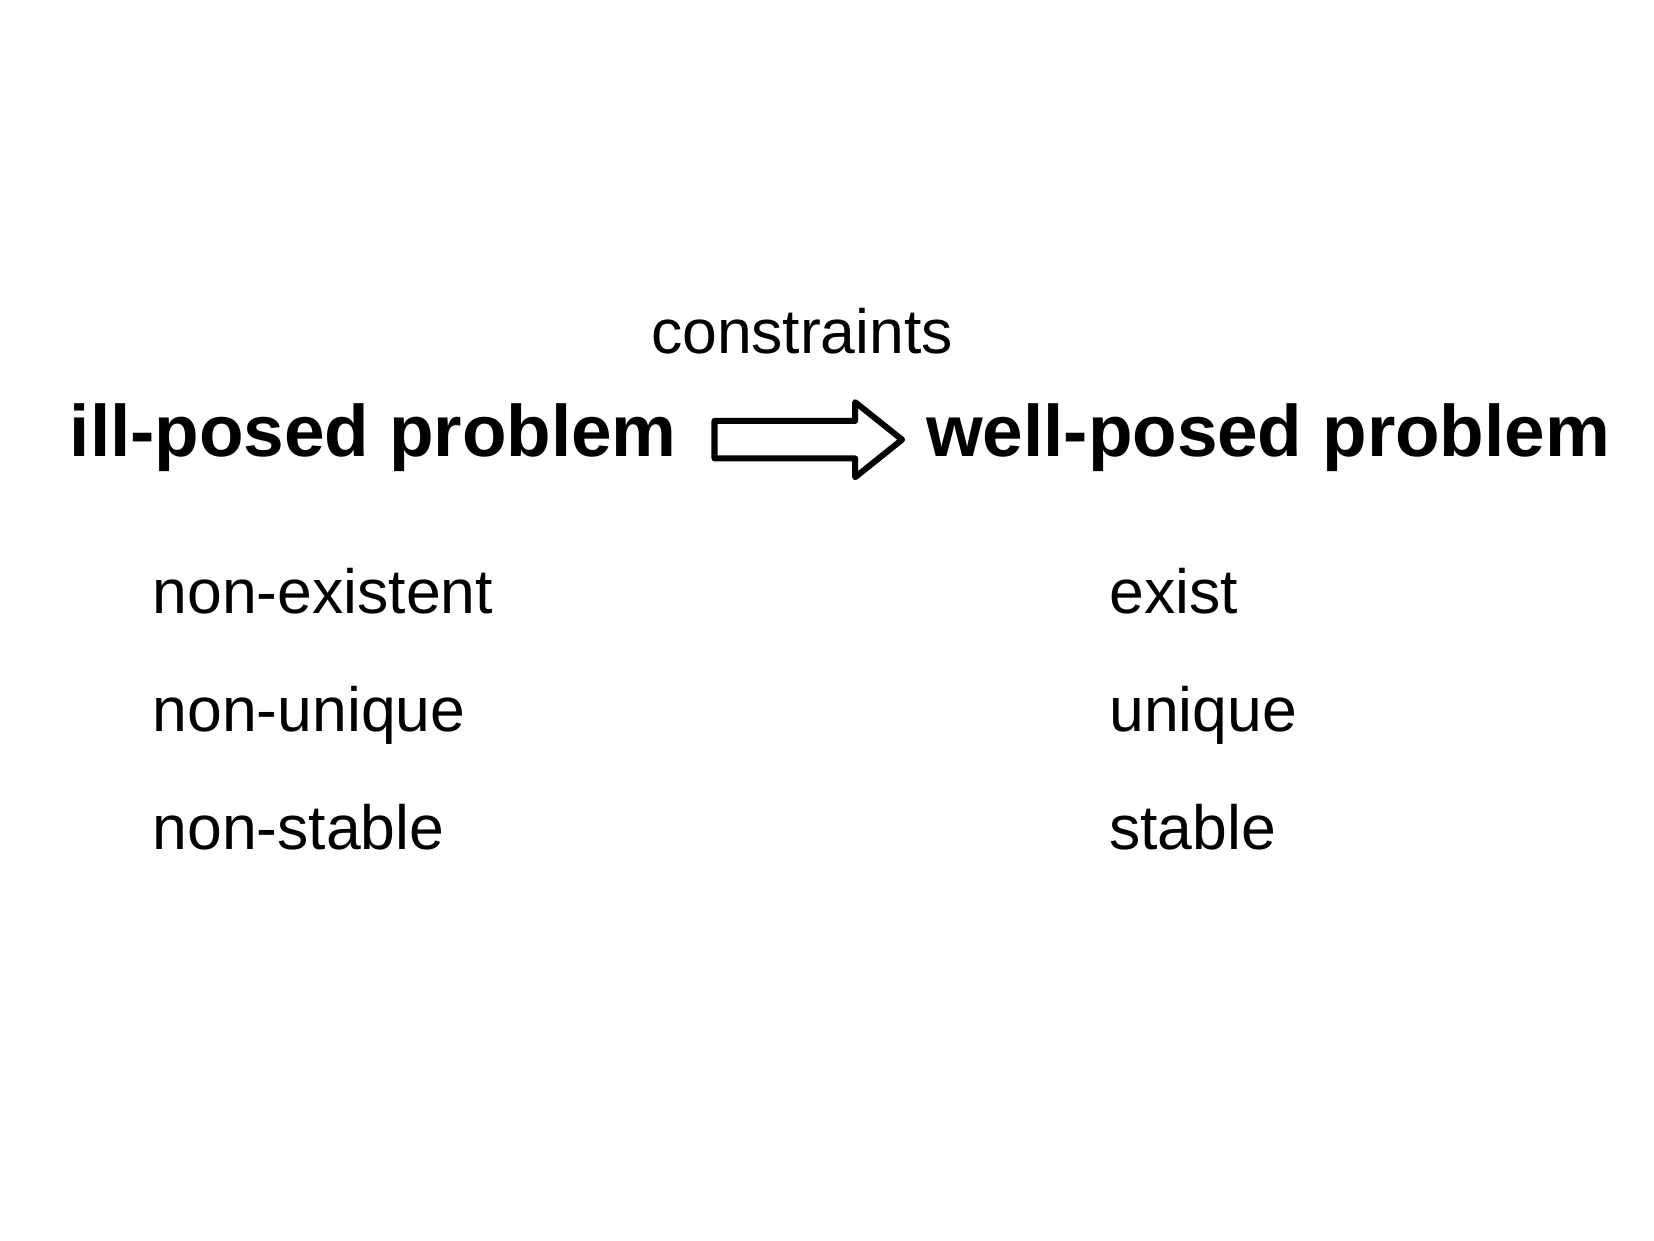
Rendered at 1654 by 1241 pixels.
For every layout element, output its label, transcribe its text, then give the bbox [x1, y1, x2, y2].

text_box constraints [636, 289, 969, 383]
text_box non-unique [138, 667, 481, 761]
text_box stable [1094, 786, 1292, 879]
text_box ill-posed problem [55, 383, 693, 493]
text_box well-posed problem [911, 383, 1626, 493]
text_box non-existent [138, 549, 507, 643]
text_box exist [1094, 549, 1252, 643]
text_box non-stable [138, 786, 460, 879]
text_box unique [1094, 667, 1313, 761]
text_box [714, 402, 903, 478]
